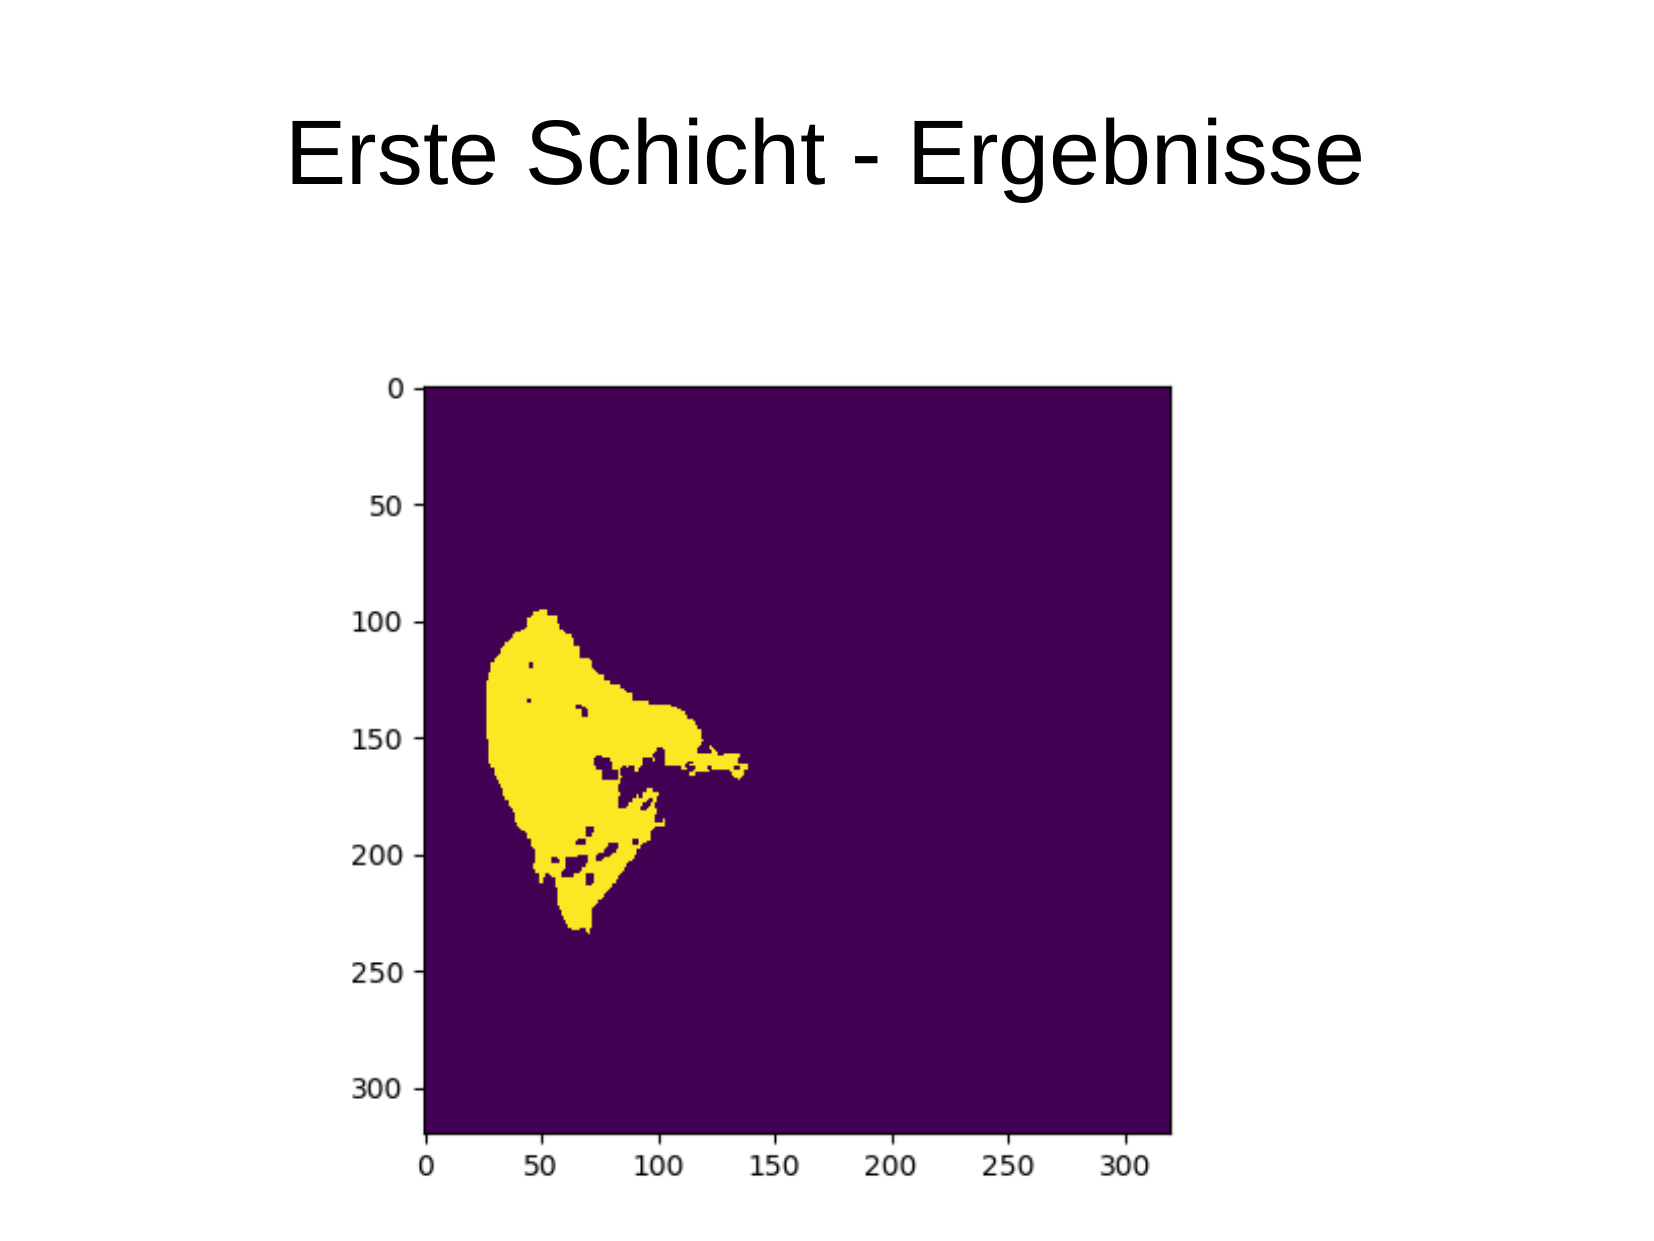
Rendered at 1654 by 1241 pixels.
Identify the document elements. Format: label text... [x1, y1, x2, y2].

title Erste Schicht - Ergebnisse [82, 49, 1571, 257]
picture [132, 271, 1430, 1241]
